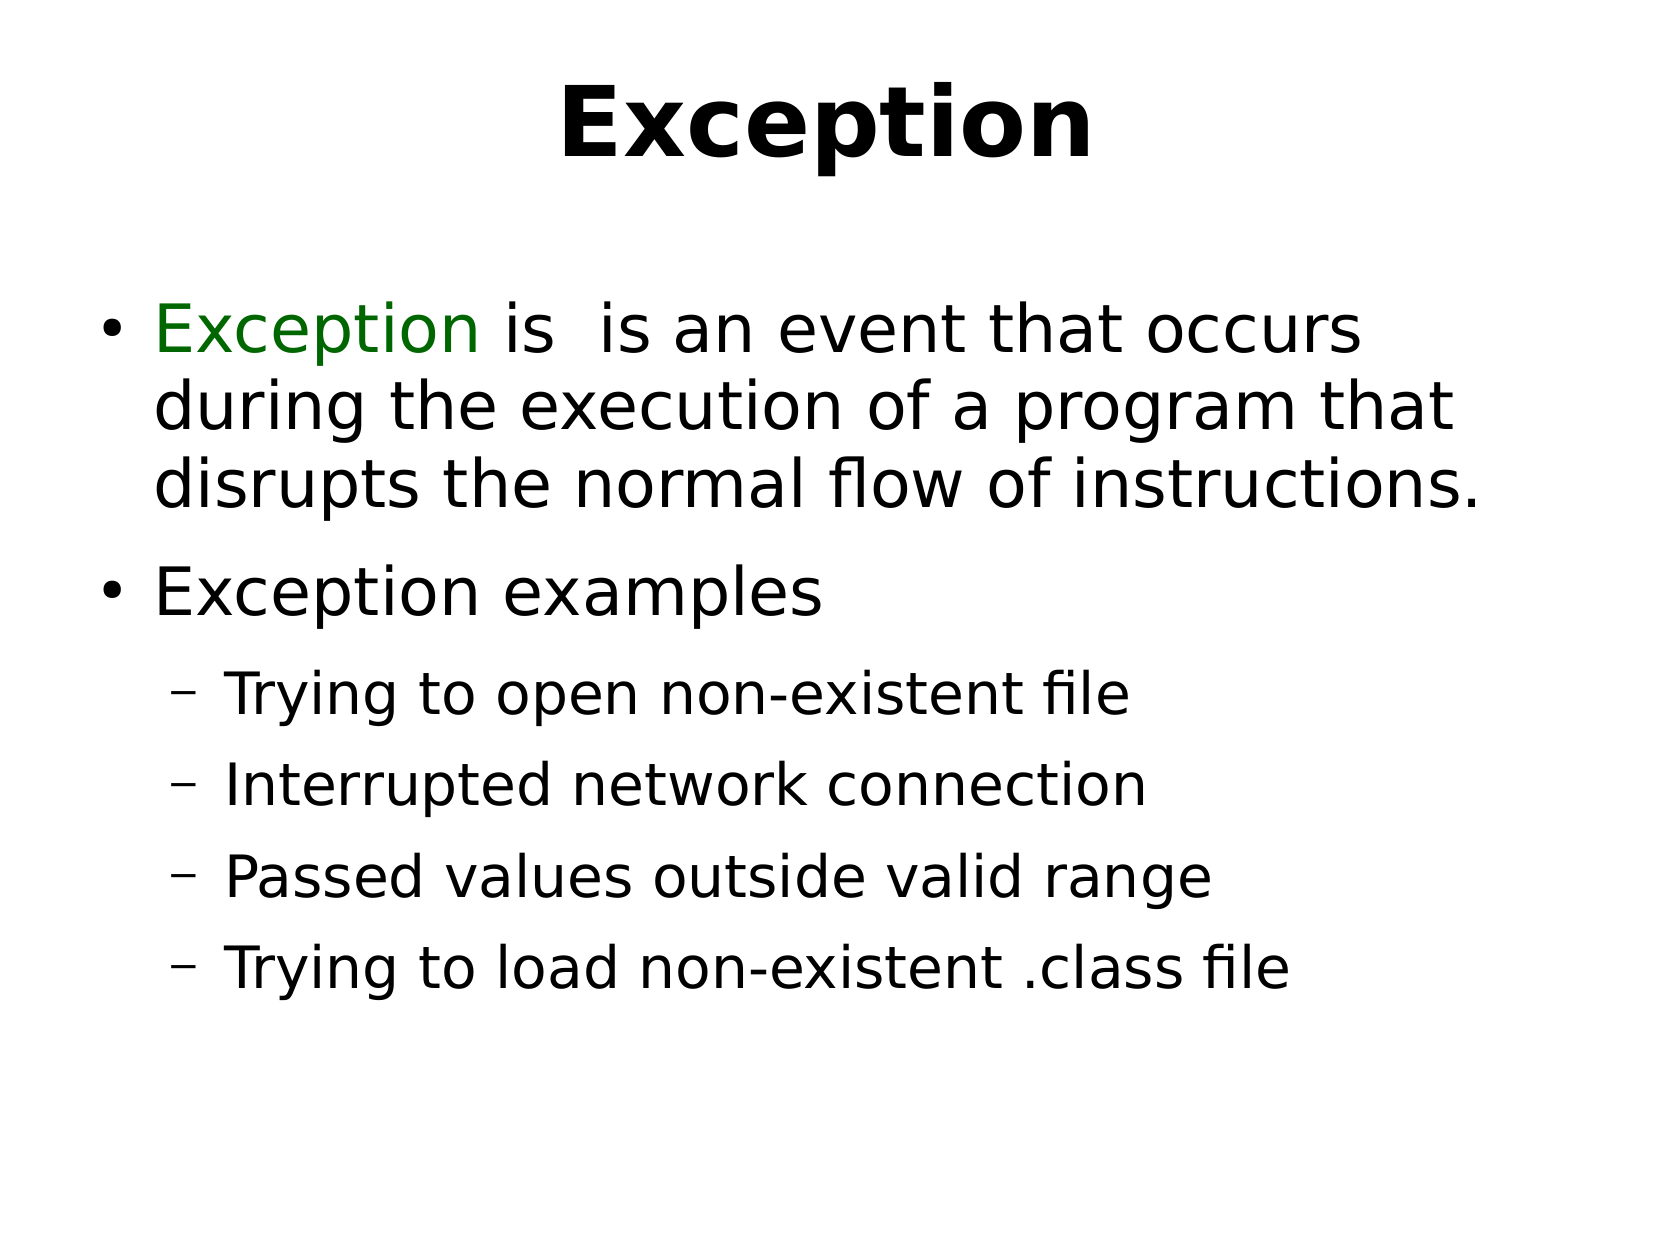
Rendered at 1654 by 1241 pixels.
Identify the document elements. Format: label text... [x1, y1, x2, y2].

title Exception [82, 49, 1571, 196]
list Exception is is an event that occurs during the execution of a program that disrupts the normal flow of instructions. Exception examples Trying to open non-existent file Interrupted network connection Passed values outside valid range Trying to load non-existent .class file [82, 290, 1538, 1010]
